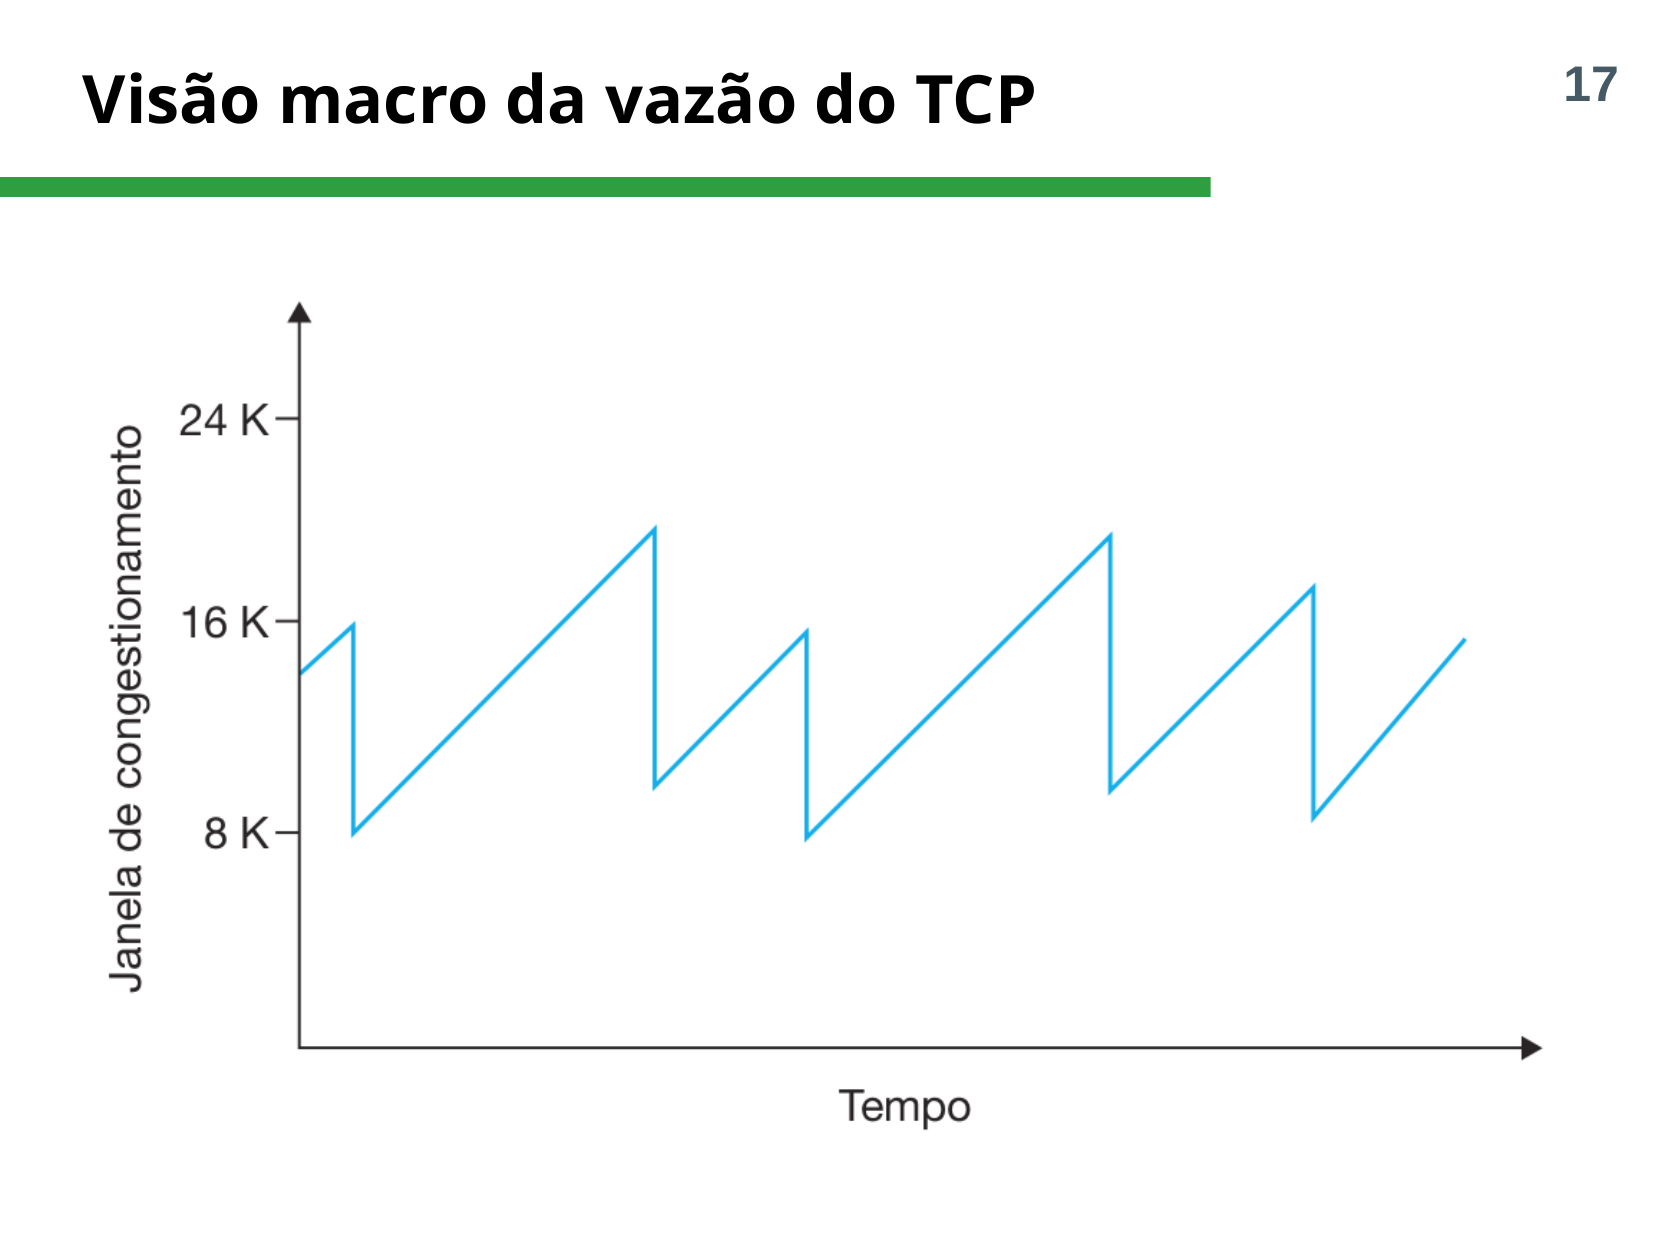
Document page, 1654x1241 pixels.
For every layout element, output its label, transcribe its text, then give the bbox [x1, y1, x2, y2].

picture [59, 236, 1582, 1210]
title Visão macro da vazão do TCP [82, 0, 1211, 202]
